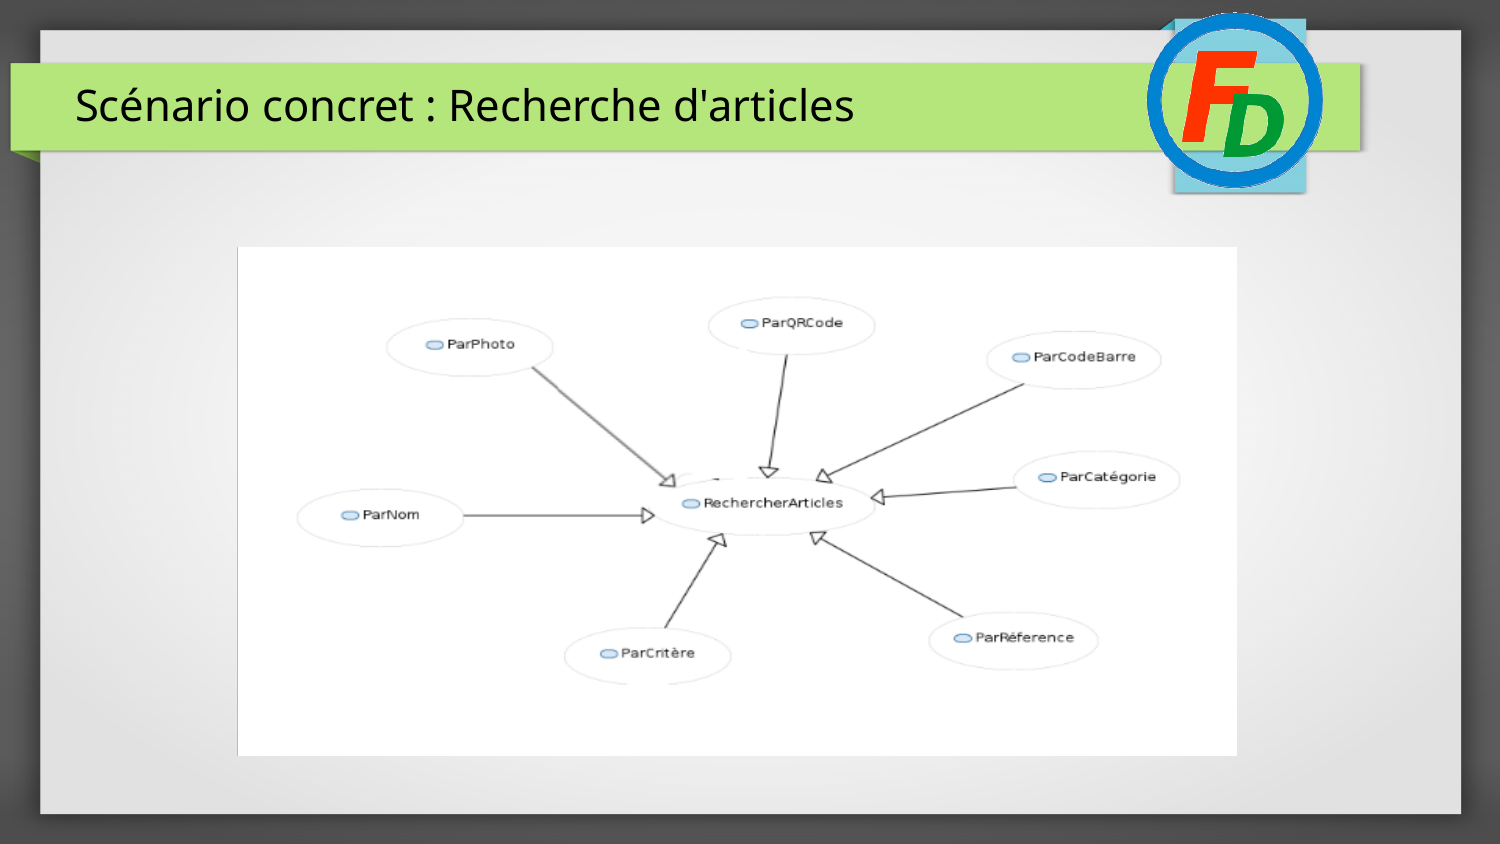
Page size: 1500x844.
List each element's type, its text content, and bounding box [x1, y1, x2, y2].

title Scénario concret : Recherche d'articles [75, 64, 1145, 145]
picture [0, 0, 1500, 844]
